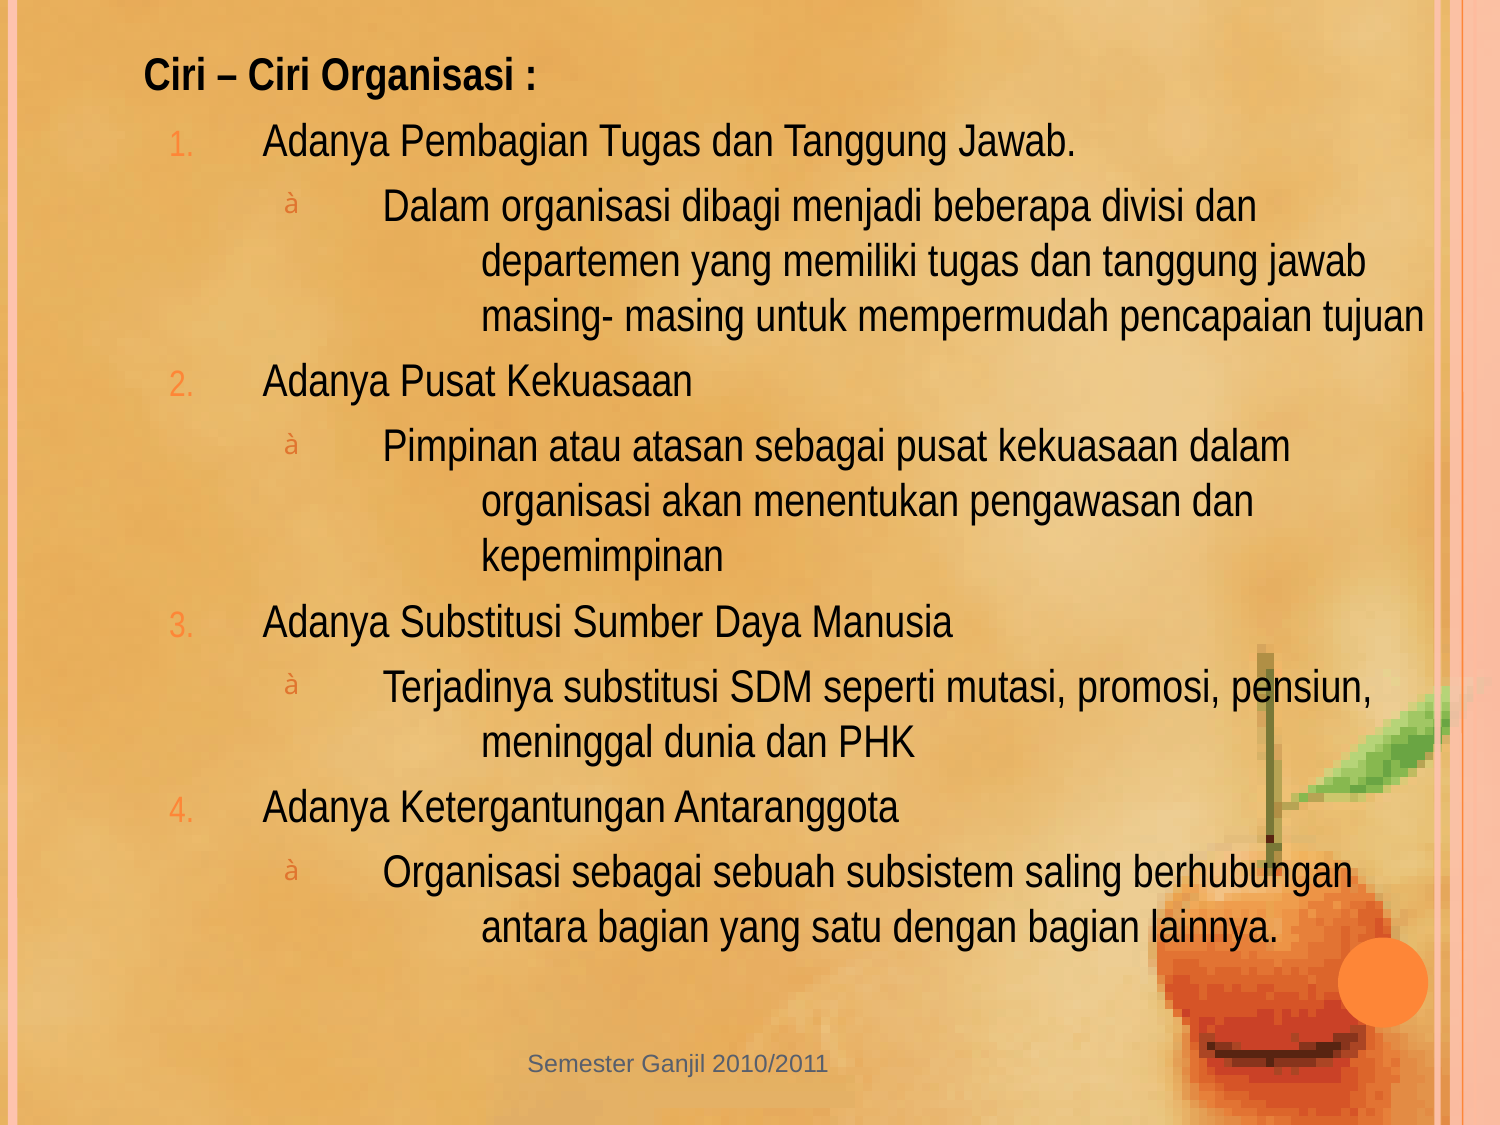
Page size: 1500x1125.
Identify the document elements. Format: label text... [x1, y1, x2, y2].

list Ciri – Ciri Organisasi : Adanya Pembagian Tugas dan Tanggung Jawab. Dalam organisasi dibagi menjadi beberapa divisi dan departemen yang memiliki tugas dan tanggung jawab masing- masing untuk mempermudah pencapaian tujuan Adanya Pusat Kekuasaan Pimpinan atau atasan sebagai pusat kekuasaan dalam organisasi akan menentukan pengawasan dan kepemimpinan Adanya Substitusi Sumber Daya Manusia Terjadinya substitusi SDM seperti mutasi, promosi, pensiun, meninggal dunia dan PHK Adanya Ketergantungan Antaranggota Organisasi sebagai sebuah subsistem saling berhubungan antara bagian yang satu dengan bagian lainnya. [41, 37, 1451, 1051]
text_box Semester Ganjil 2010/2011 [512, 1025, 1081, 1101]
